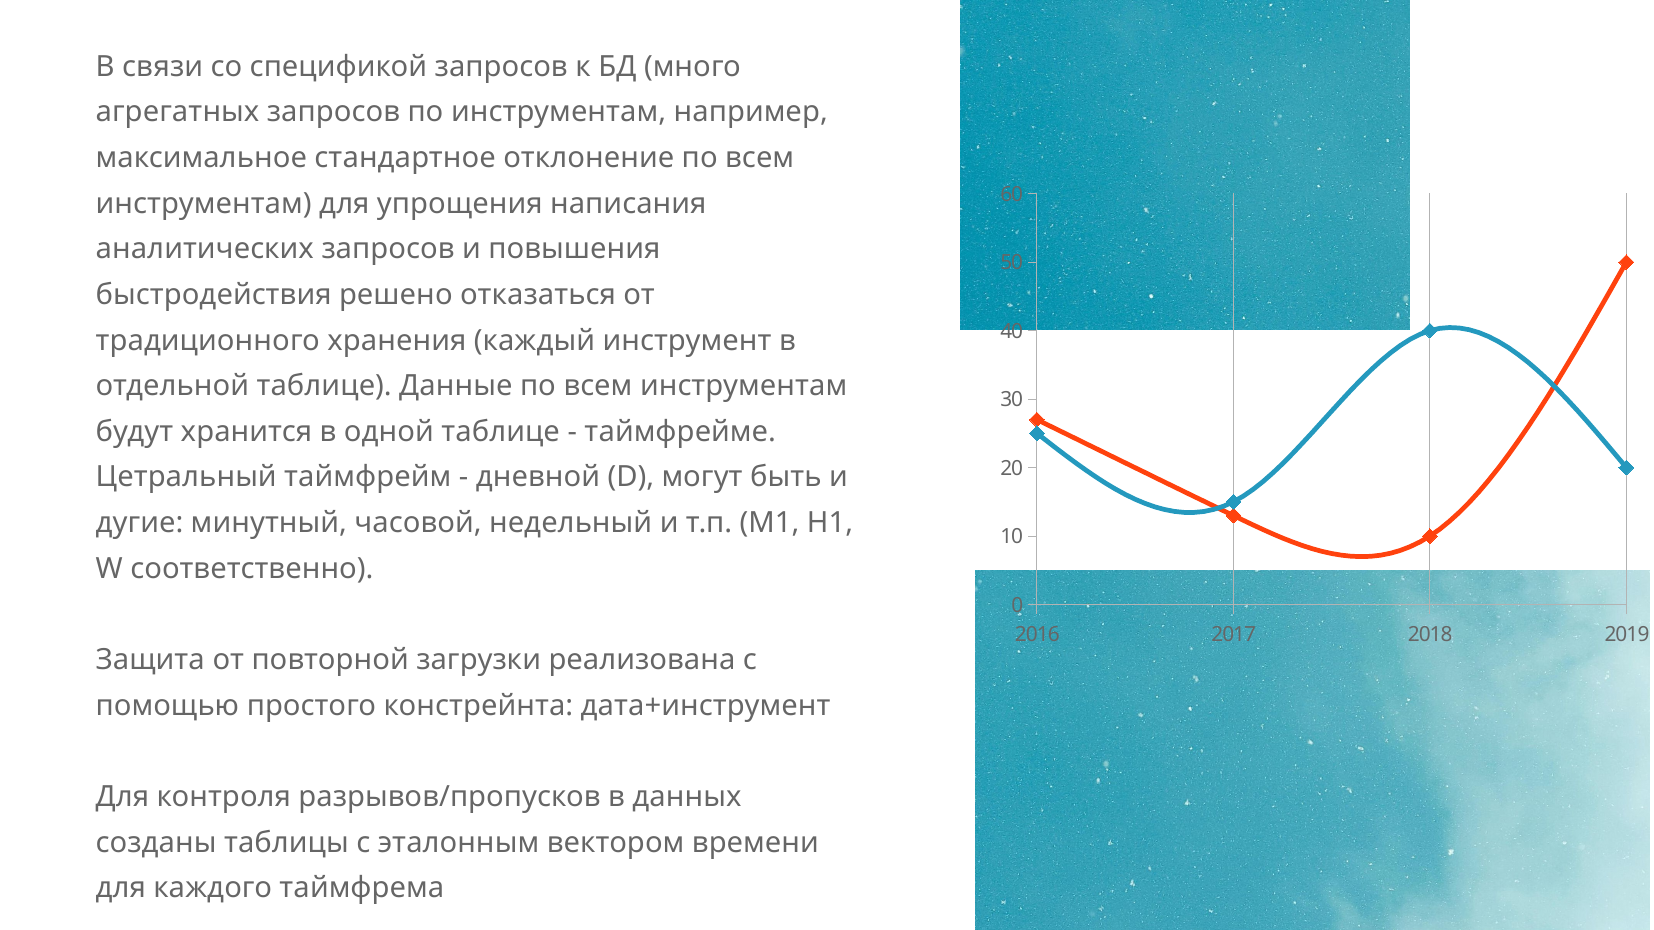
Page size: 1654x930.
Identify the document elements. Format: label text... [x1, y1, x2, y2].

chart [1012, 391, 1022, 406]
text_box В связи со спецификой запросов к БД (много агрегатных запросов по инструментам, например, максимальное стандартное отклонение по всем инструментам) для упрощения написания аналитических запросов и повышения быстродействия решено отказаться от традиционного хранения (каждый инструмент в отдельной таблице). Данные по всем инструментам будут хранится в одной таблице - таймфрейме. Цетральный таймфрейм - дневной (D), могут быть и дугие: минутный, часовой, недельный и т.п. (M1, H1, W соответственно). Защита от повторной загрузки реализована с помощью простого констрейнта: дата+инструмент Для контроля разрывов/пропусков в данных созданы таблицы с эталонным вектором времени для каждого таймфрема [80, 763, 869, 908]
chart [1001, 254, 1011, 269]
chart [1001, 391, 1011, 406]
chart [1000, 323, 1022, 338]
chart [1028, 386, 1037, 412]
chart [1012, 254, 1022, 269]
picture [975, 570, 1650, 930]
text_box Примечание: модель представлена только одним периодом (таймфреймом) – дневным (постфикс в именах таблиц “_d”). Предполагается большее число периодов, младшие периоды могут быть вложены в старшие. [1410, 184, 1653, 308]
picture [960, 0, 1410, 330]
chart [986, 323, 1653, 658]
